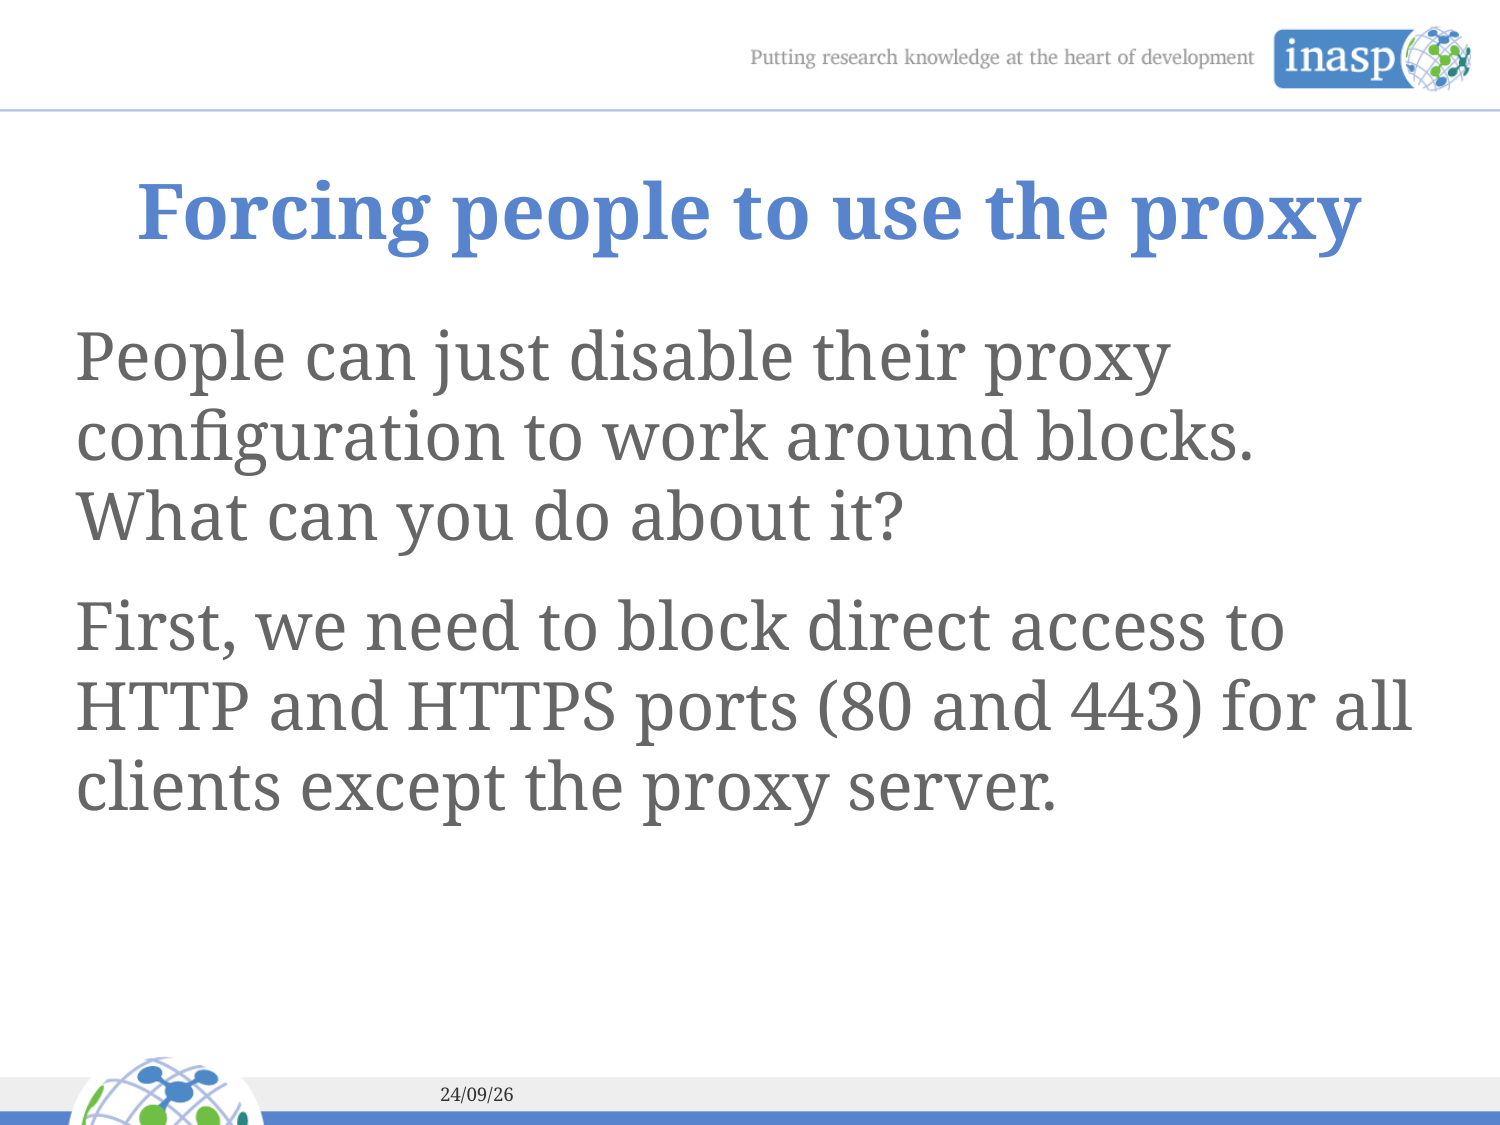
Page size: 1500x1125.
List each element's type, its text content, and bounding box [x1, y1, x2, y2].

list People can just disable their proxy configuration to work around blocks. What can you do about it? First, we need to block direct access to HTTP and HTTPS ports (80 and 443) for all clients except the proxy server. [75, 313, 1426, 967]
picture [0, 0, 1500, 1125]
title Forcing people to use the proxy [75, 129, 1426, 313]
